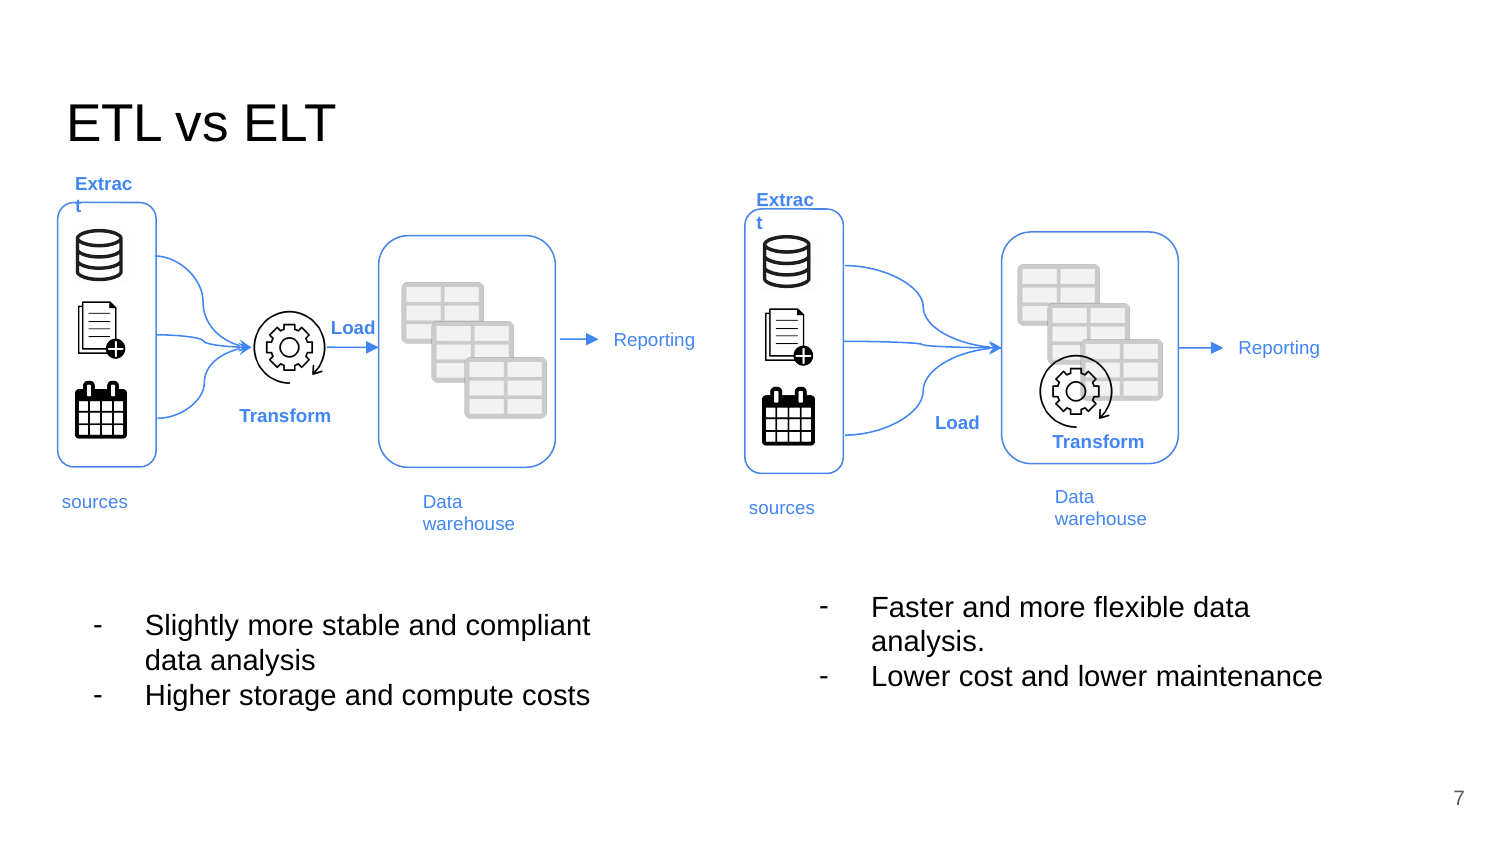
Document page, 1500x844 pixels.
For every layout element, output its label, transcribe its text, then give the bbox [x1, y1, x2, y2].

text_box sources [46, 474, 156, 527]
picture [72, 232, 130, 285]
text_box Extract [60, 156, 154, 232]
picture [759, 307, 818, 367]
text_box Extract [741, 172, 836, 248]
picture [72, 300, 130, 360]
picture [759, 248, 818, 292]
text_box Transform [224, 388, 354, 442]
text_box Reporting [598, 312, 717, 366]
text_box Load [919, 395, 1000, 448]
text_box Transform [1037, 414, 1167, 467]
text_box Slightly more stable and compliant data analysis Higher storage and compute costs [55, 591, 657, 727]
text_box Faster and more flexible data analysis. Lower cost and lower maintenance [781, 572, 1383, 708]
text_box Reporting [1223, 321, 1342, 374]
picture [72, 380, 130, 440]
picture [251, 309, 327, 386]
text_box [744, 211, 844, 474]
text_box [378, 235, 556, 468]
picture [759, 386, 818, 447]
text_box Data warehouse [1039, 469, 1169, 545]
text_box Data warehouse [407, 474, 537, 550]
text_box [57, 210, 157, 467]
text_box Load [315, 300, 396, 354]
text_box sources [734, 480, 843, 534]
picture [397, 268, 551, 433]
text_box [1001, 231, 1179, 464]
slide_number 1 [1389, 764, 1480, 830]
title ETL vs ELT [51, 72, 1449, 167]
picture [1013, 250, 1167, 430]
